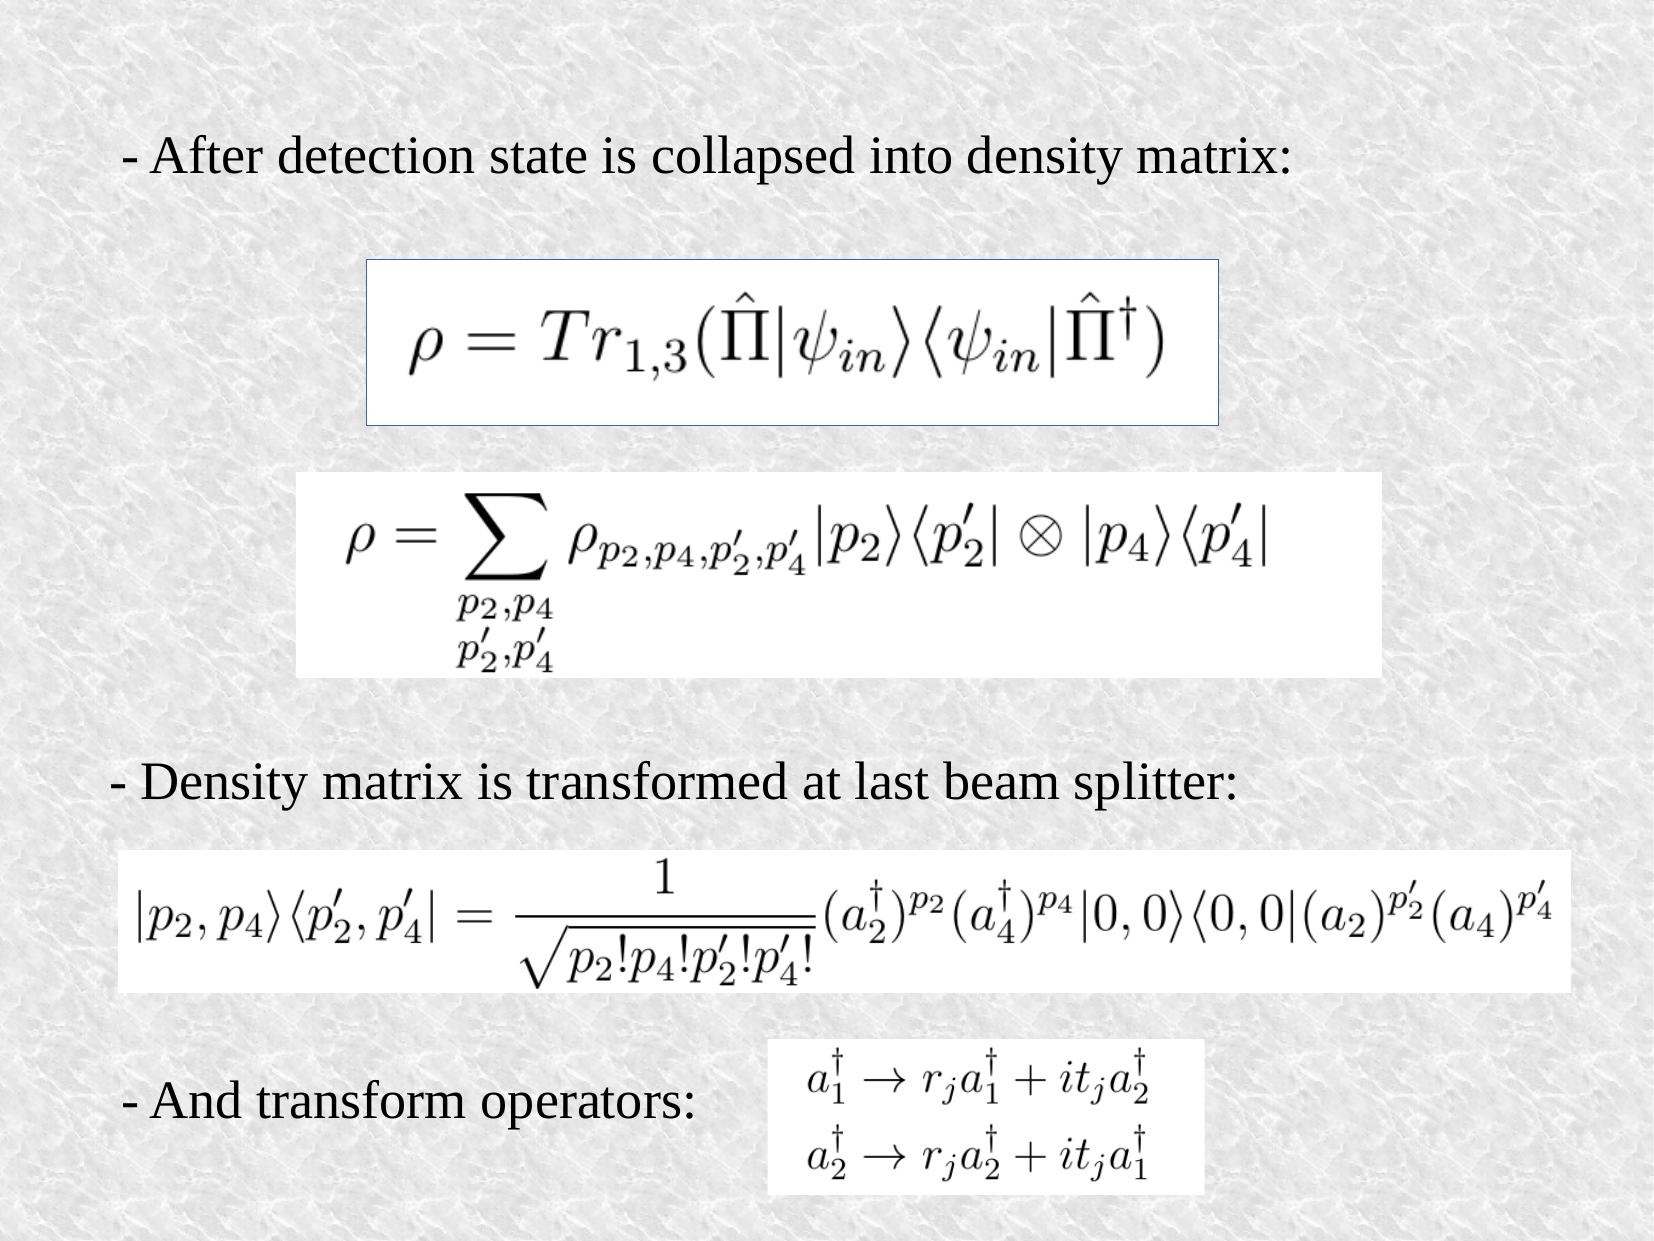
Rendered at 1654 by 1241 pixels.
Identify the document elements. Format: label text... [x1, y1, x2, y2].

text_box - Density matrix is transformed at last beam splitter: [94, 744, 1300, 827]
text_box - And transform operators: [106, 1062, 721, 1158]
text_box - After detection state is collapsed into density matrix: [106, 118, 1312, 201]
picture [0, 0, 1654, 1241]
